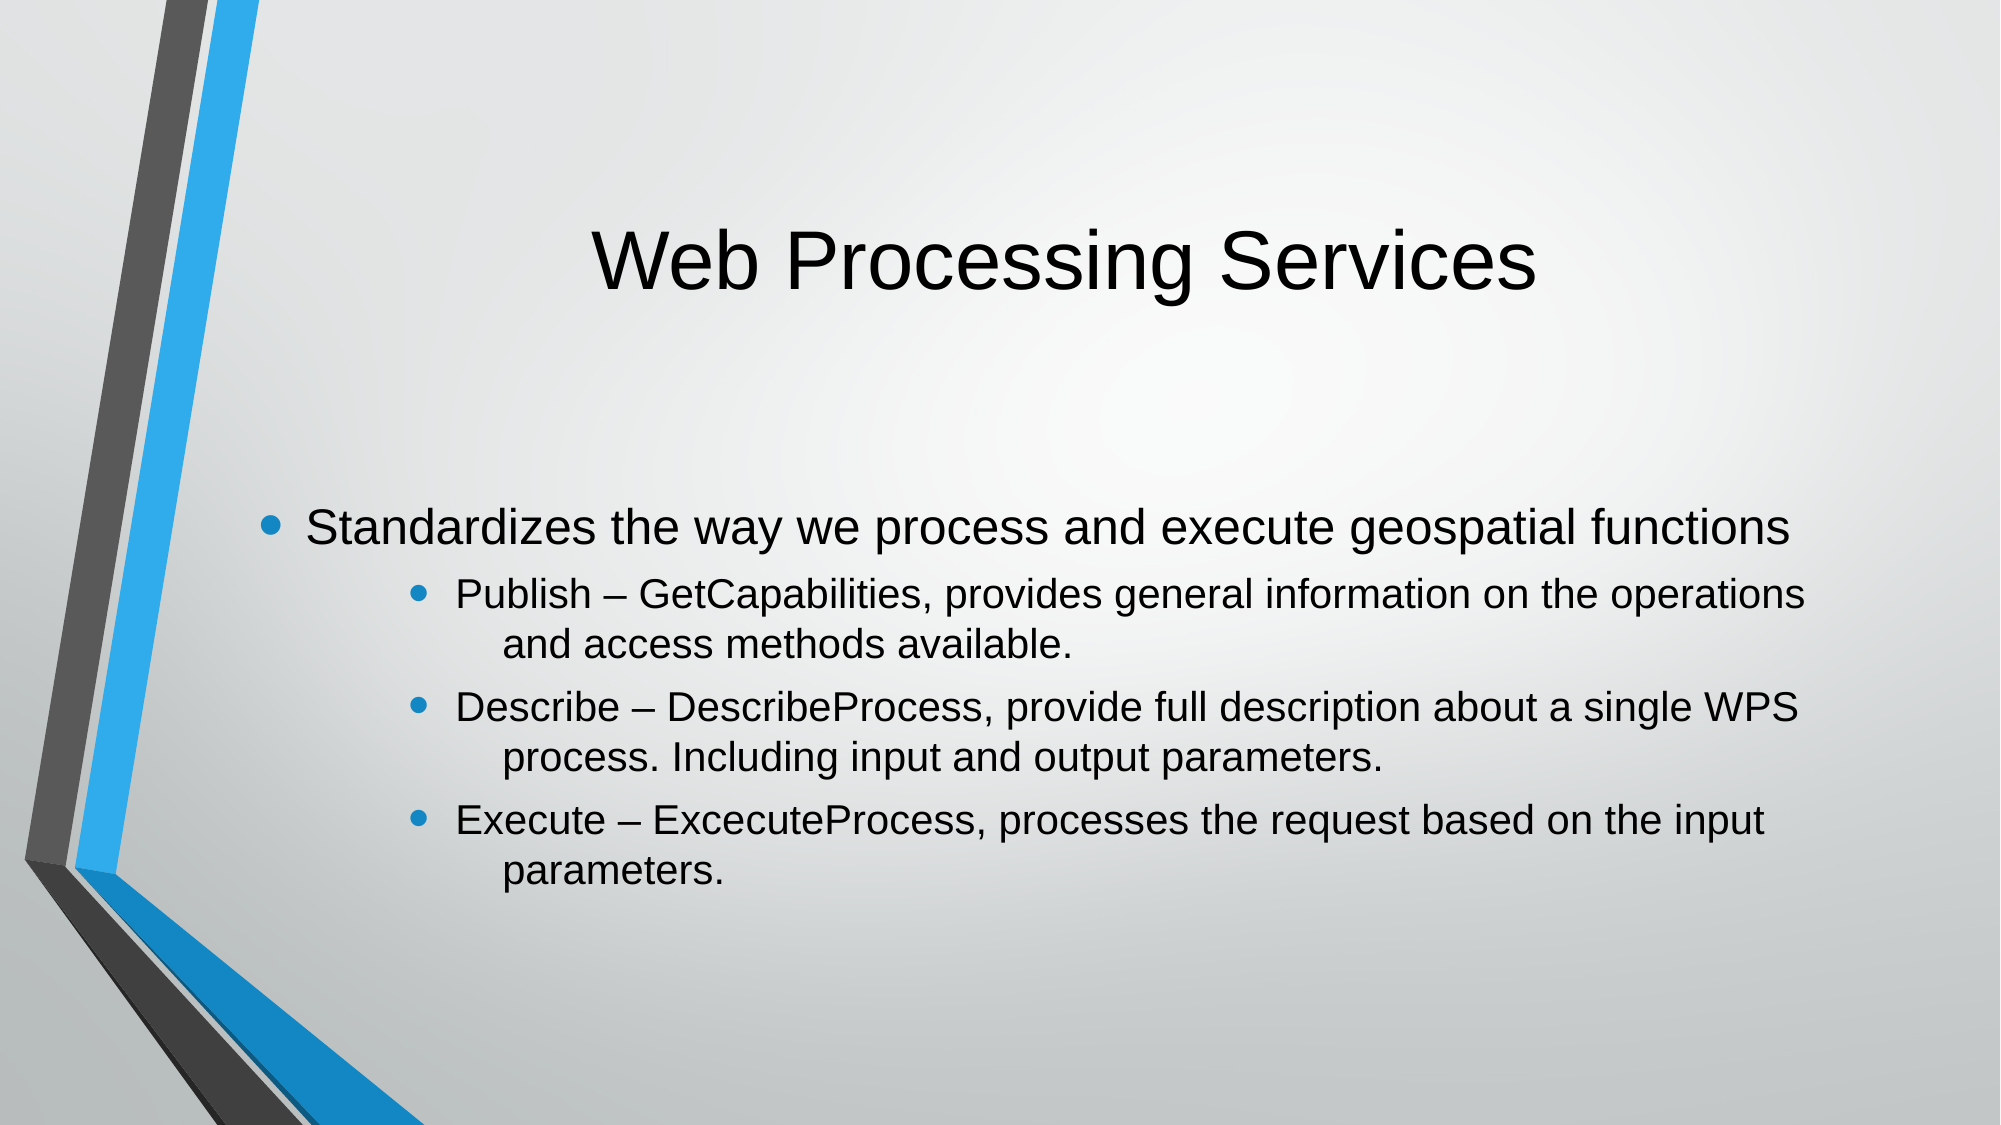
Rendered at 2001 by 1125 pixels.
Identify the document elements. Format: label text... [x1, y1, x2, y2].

list Standardizes the way we process and execute geospatial functions Publish – GetCapabilities, provides general information on the operations and access methods available. Describe – DescribeProcess, provide full description about a single WPS process. Including input and output parameters. Execute – ExcecuteProcess, processes the request based on the input parameters. [243, 437, 1887, 950]
title Web Processing Services [243, 112, 1887, 400]
